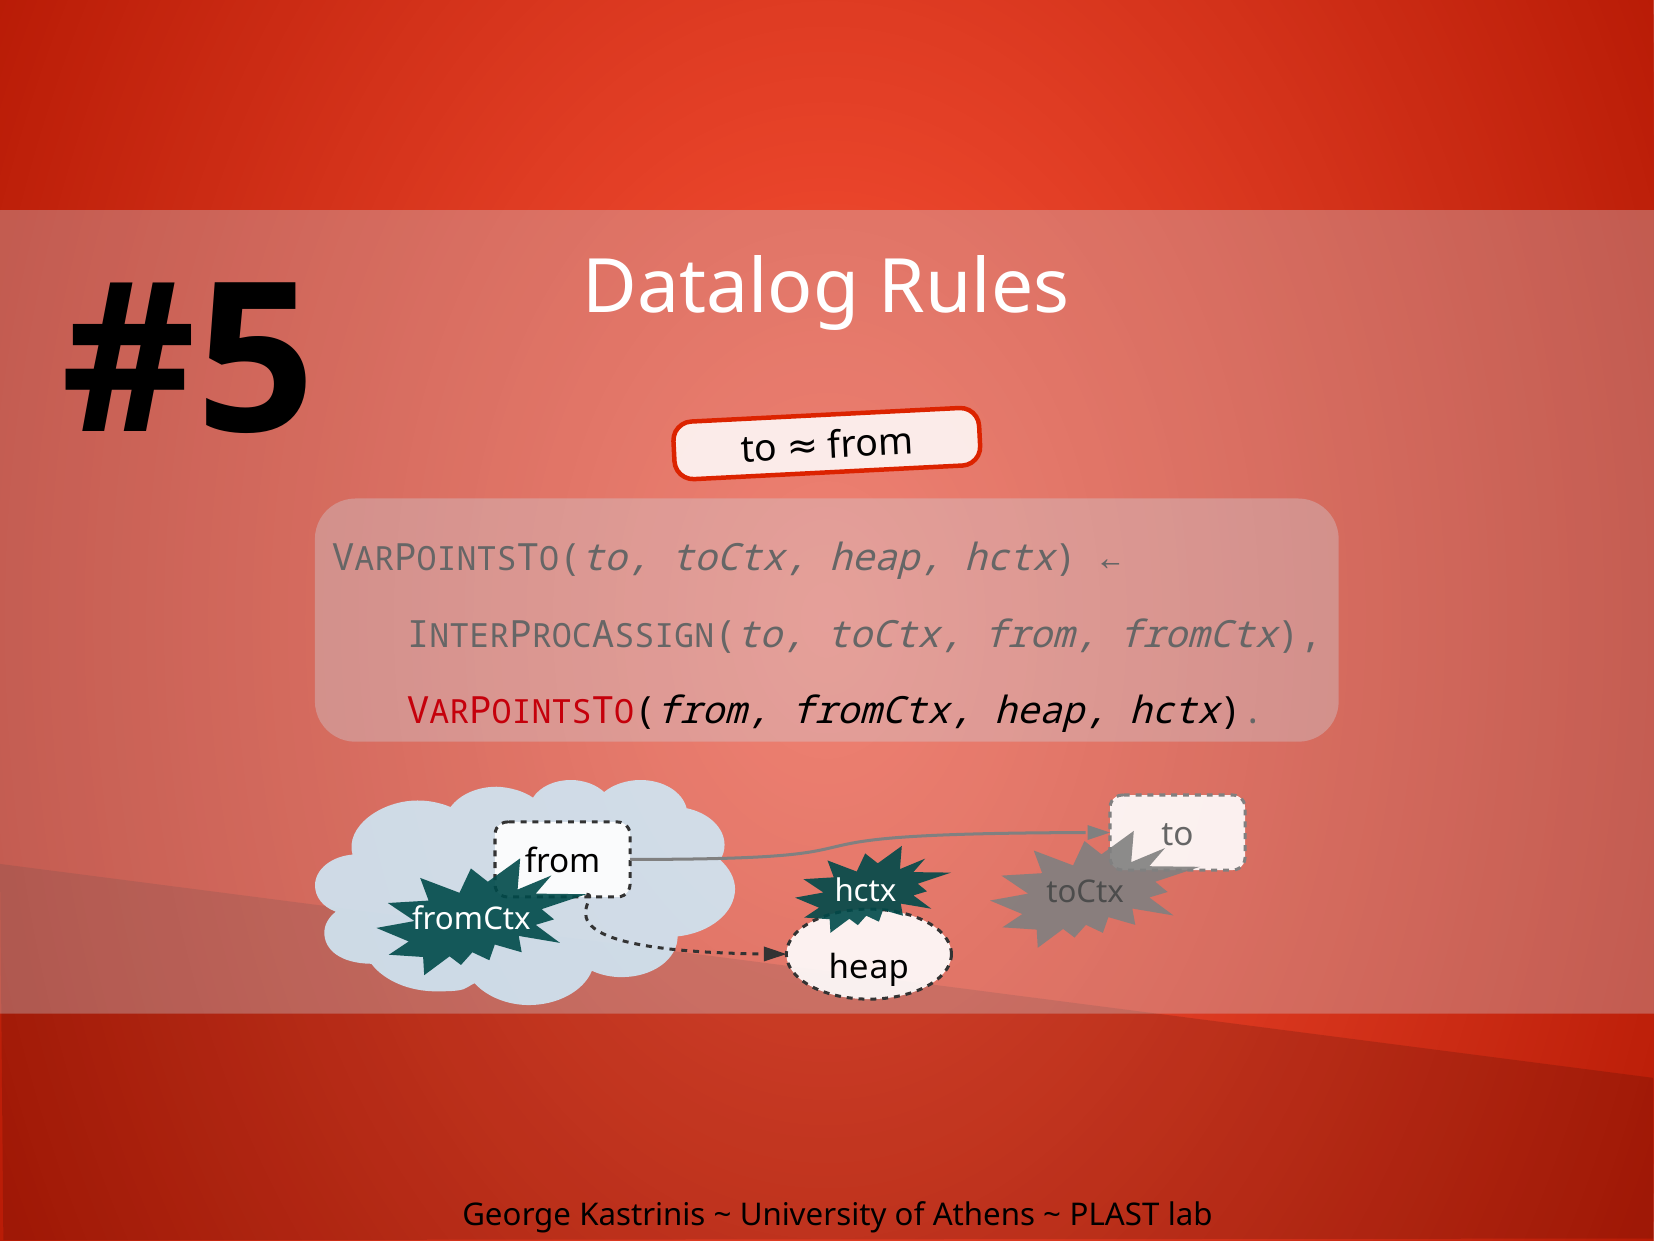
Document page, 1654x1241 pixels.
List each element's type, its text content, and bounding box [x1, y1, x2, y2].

text_box toCtx [990, 830, 1201, 948]
text_box to [1110, 795, 1246, 871]
text_box Datalog Rules [568, 225, 1086, 331]
text_box fromCtx [376, 858, 586, 976]
text_box [0, 210, 1654, 1014]
text_box to ≈ from [673, 408, 981, 480]
text_box #5 [46, 201, 361, 451]
text_box heap [786, 911, 952, 1000]
text_box hctx [795, 845, 952, 933]
text_box from [495, 821, 631, 897]
text_box George Kastrinis ~ University of Athens ~ PLAST lab [447, 1185, 1207, 1236]
text_box VARPOINTSTO(to, toCtx, heap, hctx) ← INTERPROCASSIGN(to, toCtx, from, fromCtx), VARPOINTSTO(from, fromCtx, heap, hctx). [314, 498, 1339, 742]
